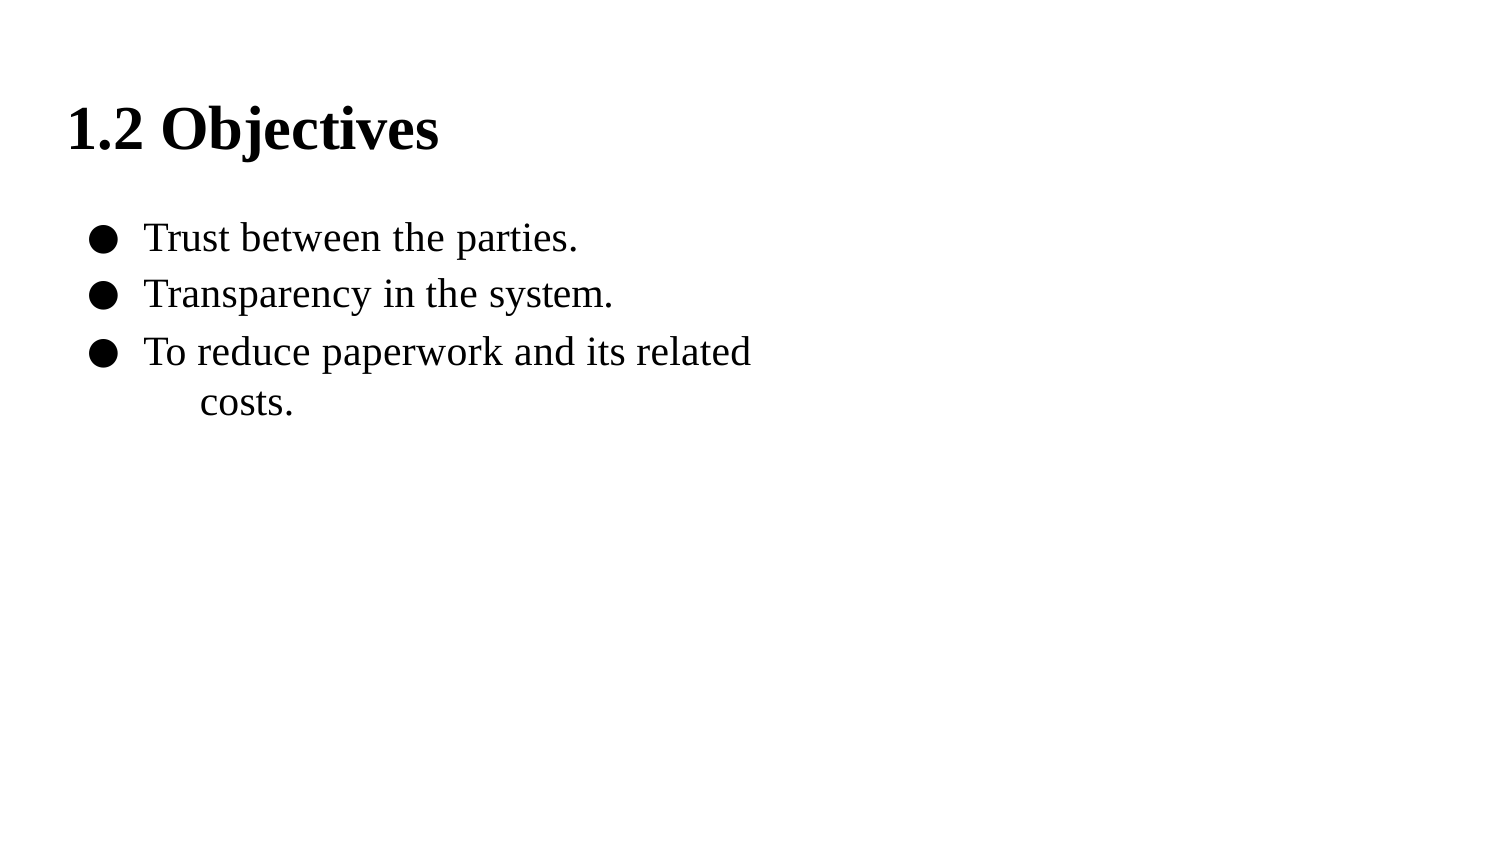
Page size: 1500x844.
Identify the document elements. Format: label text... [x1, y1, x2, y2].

title 1.2 Objectives [64, 84, 443, 164]
text_box Trust between the parties. Transparency in the system. To reduce paperwork and its related costs. [82, 201, 848, 377]
